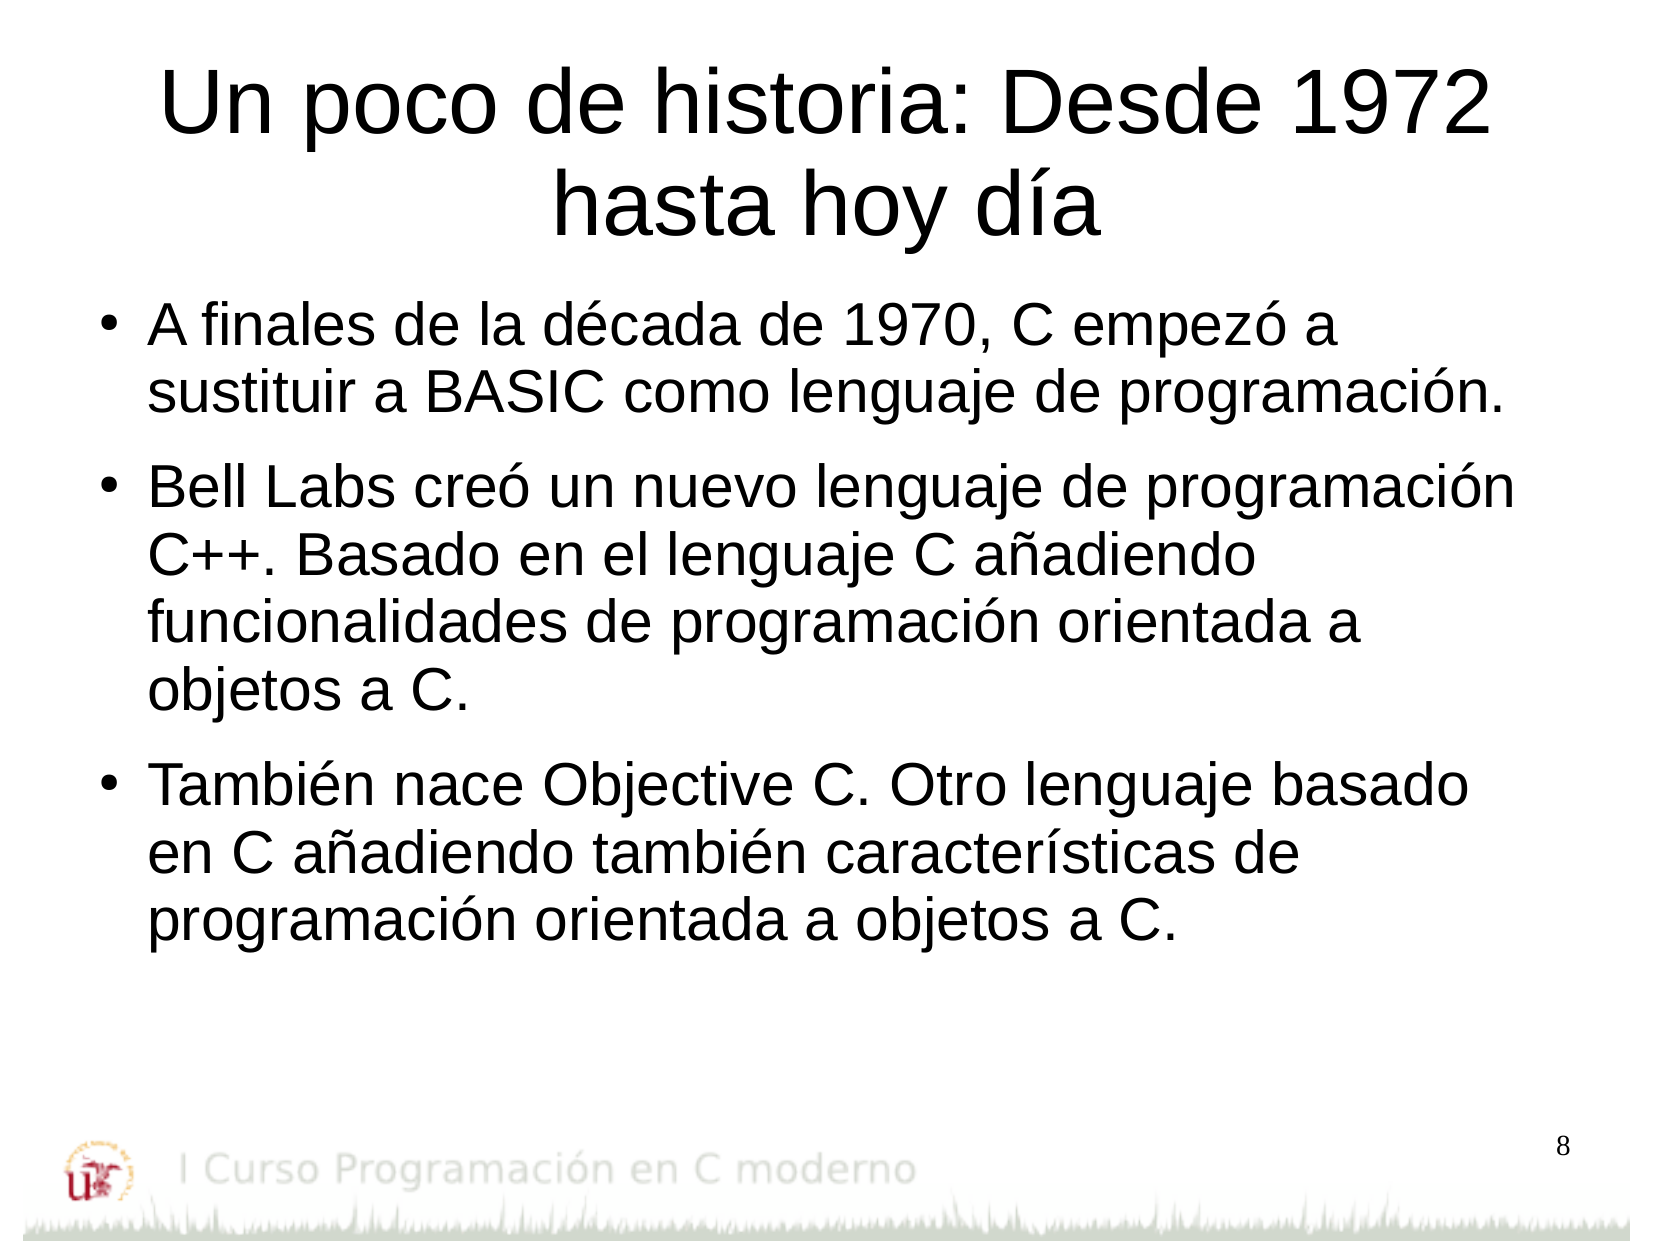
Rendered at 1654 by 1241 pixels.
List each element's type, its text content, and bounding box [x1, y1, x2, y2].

title Un poco de historia: Desde 1972 hasta hoy día [82, 49, 1571, 257]
picture [23, 1136, 1630, 1241]
list A finales de la década de 1970, C empezó a sustituir a BASIC como lenguaje de programación. Bell Labs creó un nuevo lenguaje de programación C++. Basado en el lenguaje C añadiendo funcionalidades de programación orientada a objetos a C. También nace Objective C. Otro lenguaje basado en C añadiendo también características de programación orientada a objetos a C. [82, 290, 1538, 1010]
